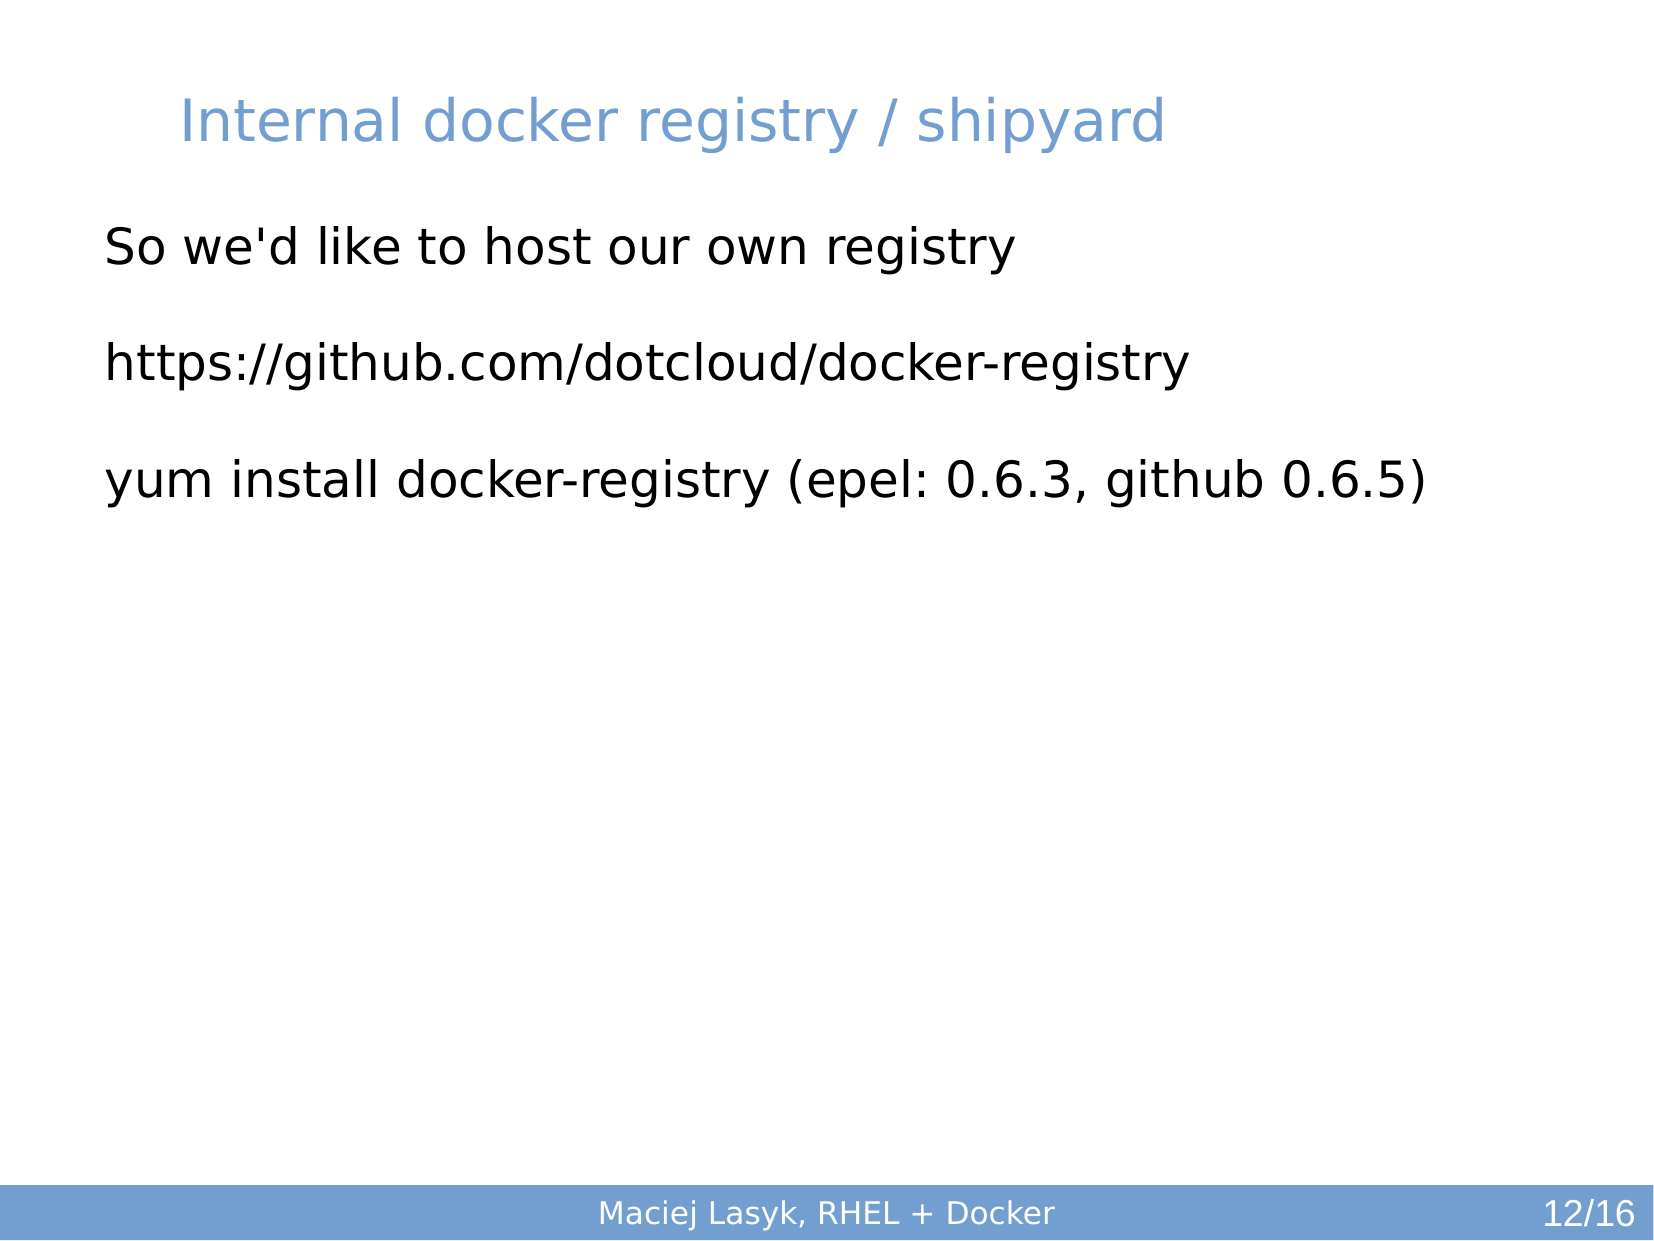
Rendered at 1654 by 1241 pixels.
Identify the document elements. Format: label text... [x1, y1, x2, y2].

text_box 12/16 [1527, 1185, 1651, 1241]
text_box Internal docker registry / shipyard [164, 79, 1183, 163]
text_box [0, 1185, 1527, 1241]
text_box Maciej Lasyk, RHEL + Docker [583, 1188, 1071, 1240]
text_box So we'd like to host our own registry https://github.com/dotcloud/docker-registry yum install docker-registry (epel: 0.6.3, github 0.6.5) [90, 210, 1444, 517]
